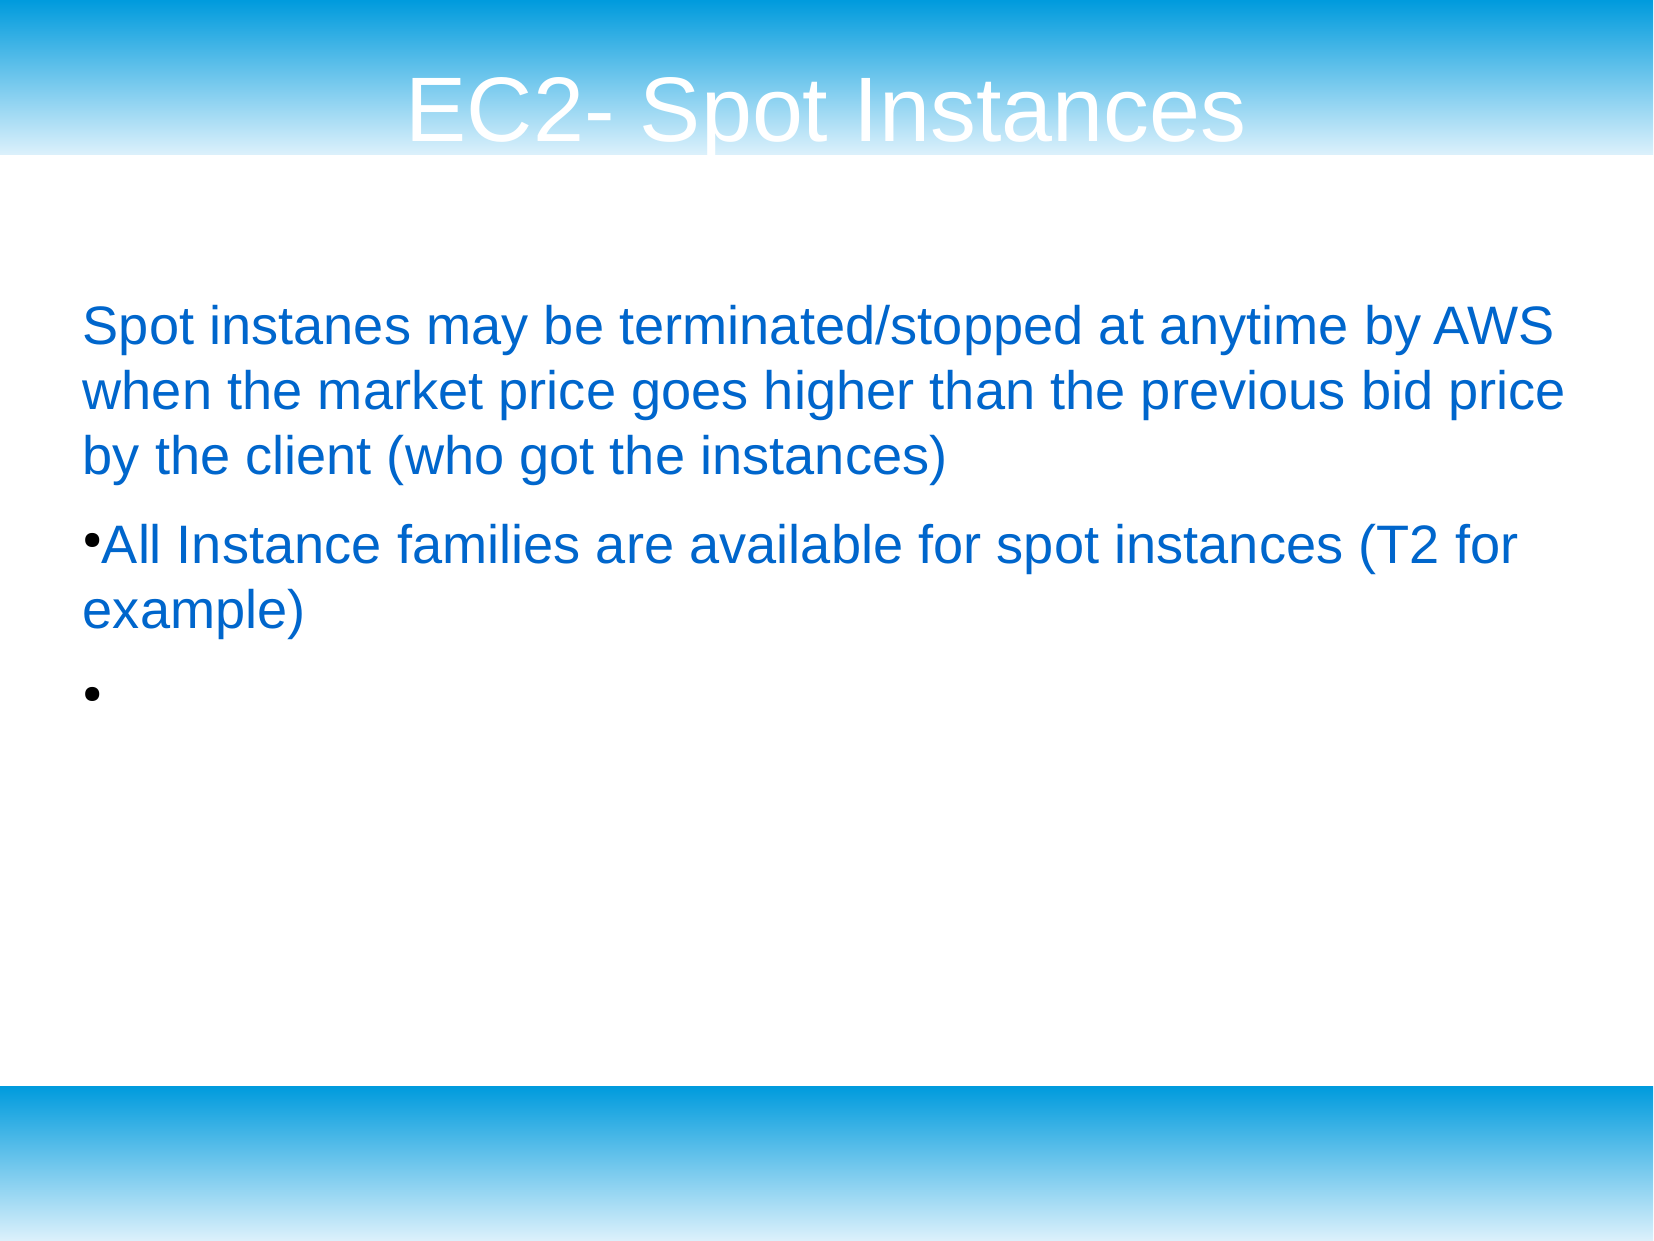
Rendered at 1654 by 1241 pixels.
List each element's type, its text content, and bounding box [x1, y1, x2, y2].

title EC2- Spot Instances [82, 49, 1571, 155]
list Spot instanes may be terminated/stopped at anytime by AWS when the market price goes higher than the previous bid price by the client (who got the instances) All Instance families are available for spot instances (T2 for example) [82, 290, 1571, 1010]
